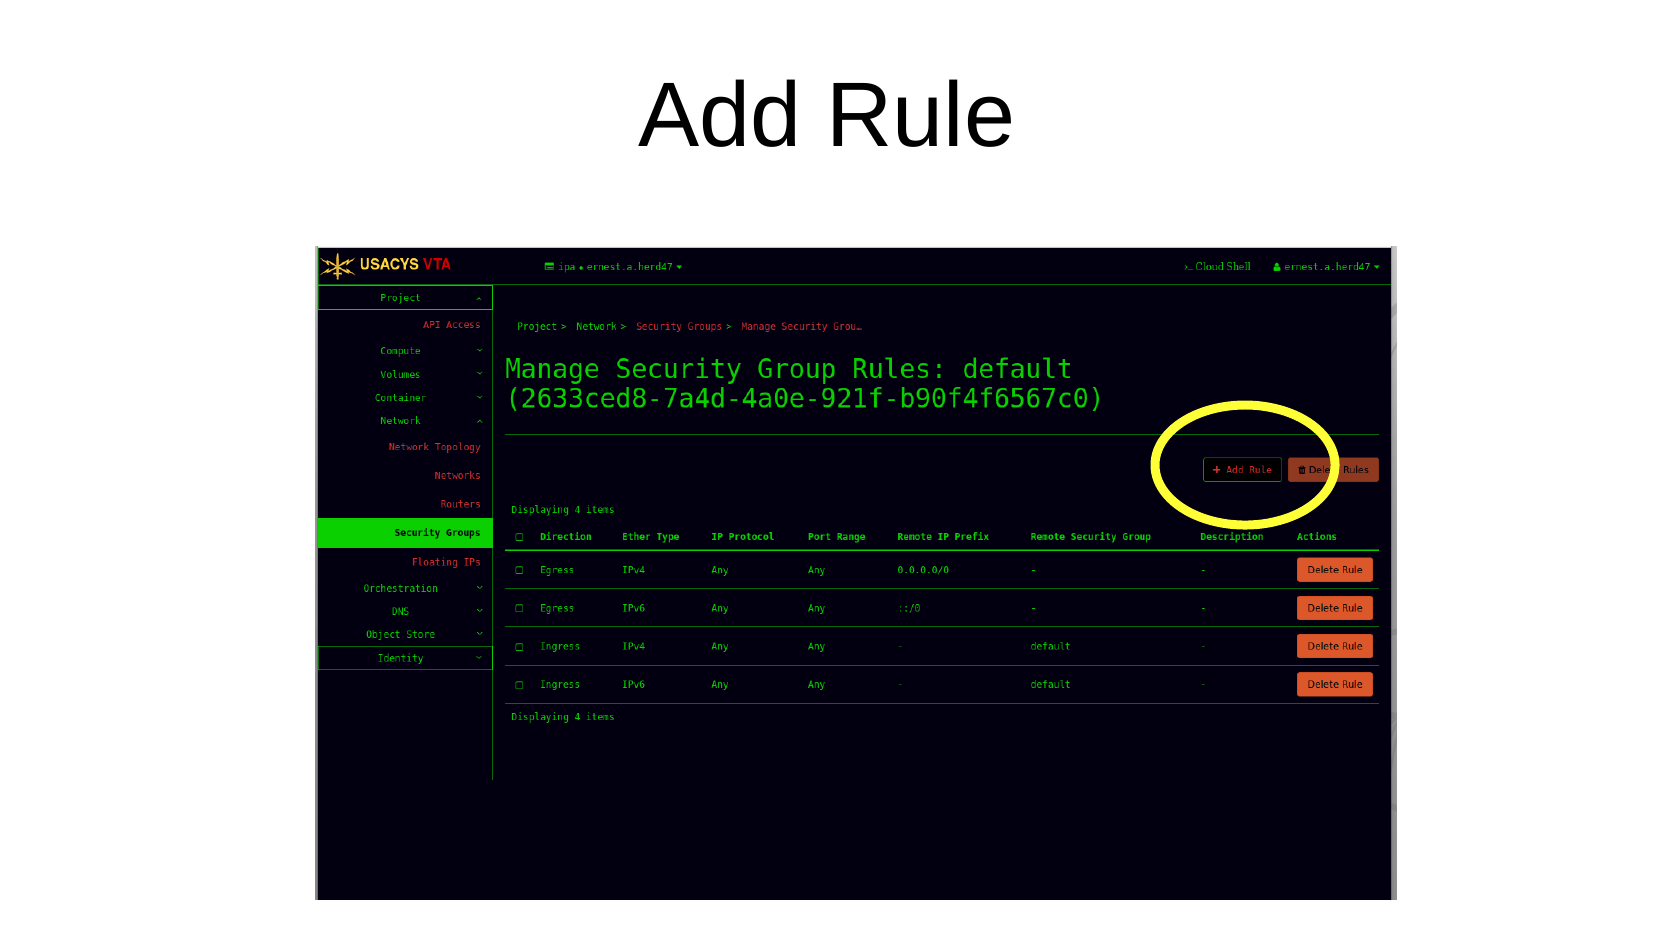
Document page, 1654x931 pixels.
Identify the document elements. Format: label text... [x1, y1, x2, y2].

picture [315, 246, 1397, 901]
title Add Rule [82, 37, 1571, 193]
